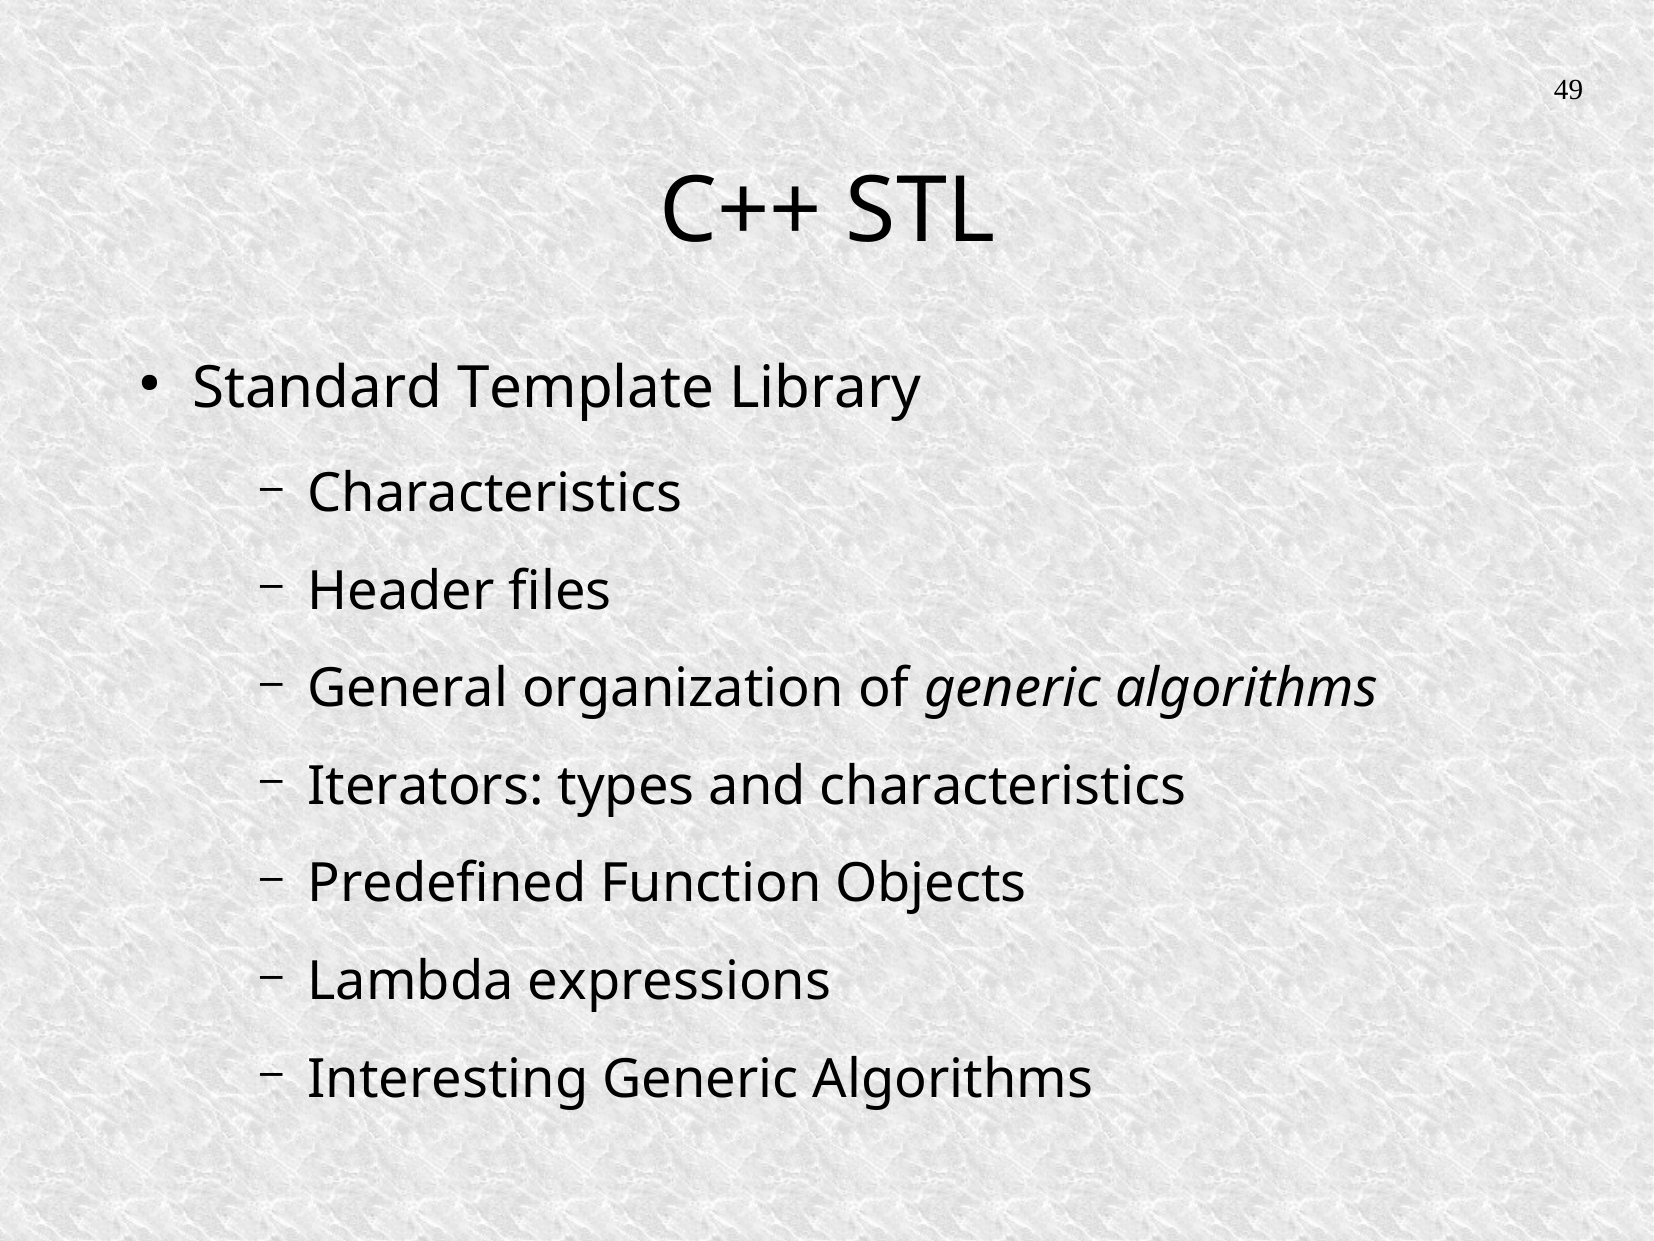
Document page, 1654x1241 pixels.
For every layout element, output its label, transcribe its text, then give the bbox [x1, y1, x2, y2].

title C++ STL [121, 102, 1534, 310]
list Standard Template Library Characteristics Header files General organization of generic algorithms Iterators: types and characteristics Predefined Function Objects Lambda expressions Interesting Generic Algorithms [121, 344, 1534, 1127]
picture [0, 0, 1654, 1241]
